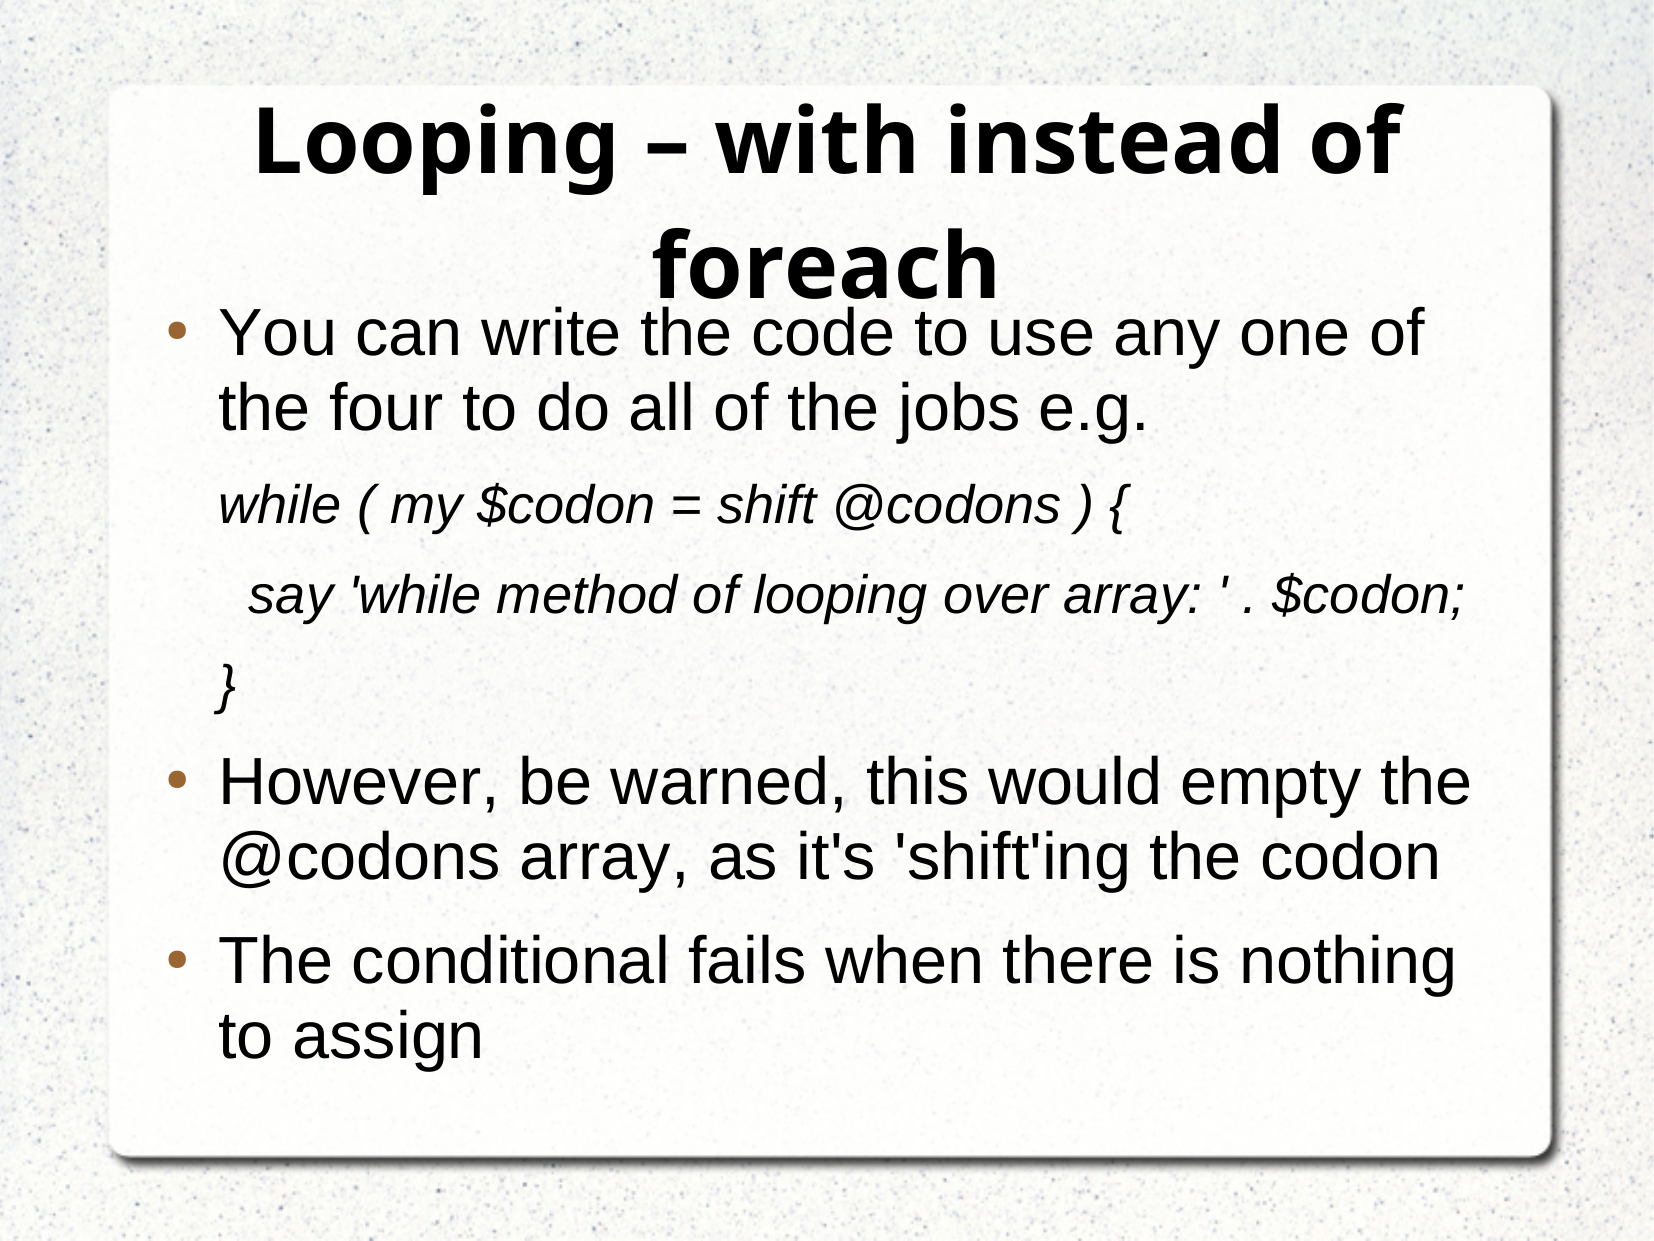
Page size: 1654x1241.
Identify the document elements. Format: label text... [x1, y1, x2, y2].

picture [0, 0, 1654, 1241]
title Looping – with instead of foreach [118, 96, 1536, 304]
list You can write the code to use any one of the four to do all of the jobs e.g. while ( my $codon = shift @codons ) { say 'while method of looping over array: ' . $codon; } However, be warned, this would empty the @codons array, as it's 'shift'ing the codon The conditional fails when there is nothing to assign [147, 295, 1506, 1072]
